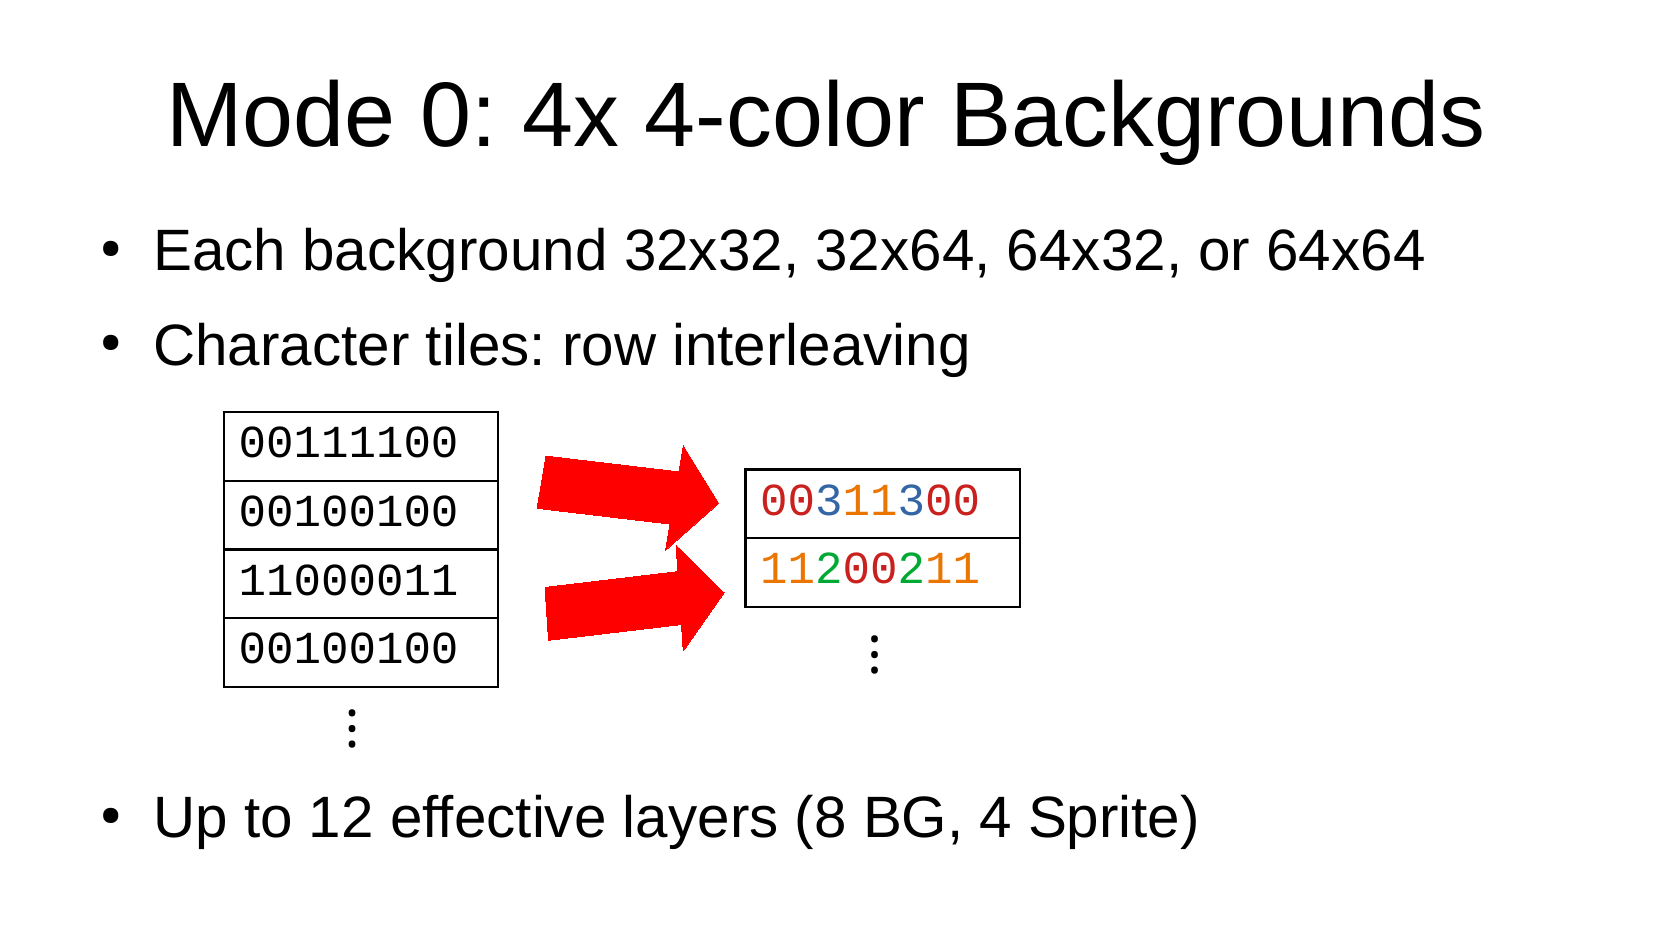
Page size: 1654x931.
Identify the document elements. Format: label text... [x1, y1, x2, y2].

table_header 00311300 [747, 471, 1019, 537]
title Mode 0: 4x 4-color Backgrounds [82, 37, 1571, 193]
table_cell 00100100 [225, 619, 497, 686]
table_header 00111100 [225, 413, 497, 480]
text_box [545, 545, 725, 651]
text_box ⁝ [330, 691, 377, 767]
table_cell 00100100 [225, 482, 497, 548]
list Each background 32x32, 32x64, 64x32, or 64x64 Character tiles: row interleaving Up to 12 effective layers (8 BG, 4 Sprite) [82, 217, 1571, 871]
text_box ⁝ [852, 617, 900, 693]
text_box [537, 445, 719, 551]
table_cell 11000011 [225, 551, 497, 617]
table_cell 11200211 [747, 539, 1019, 606]
